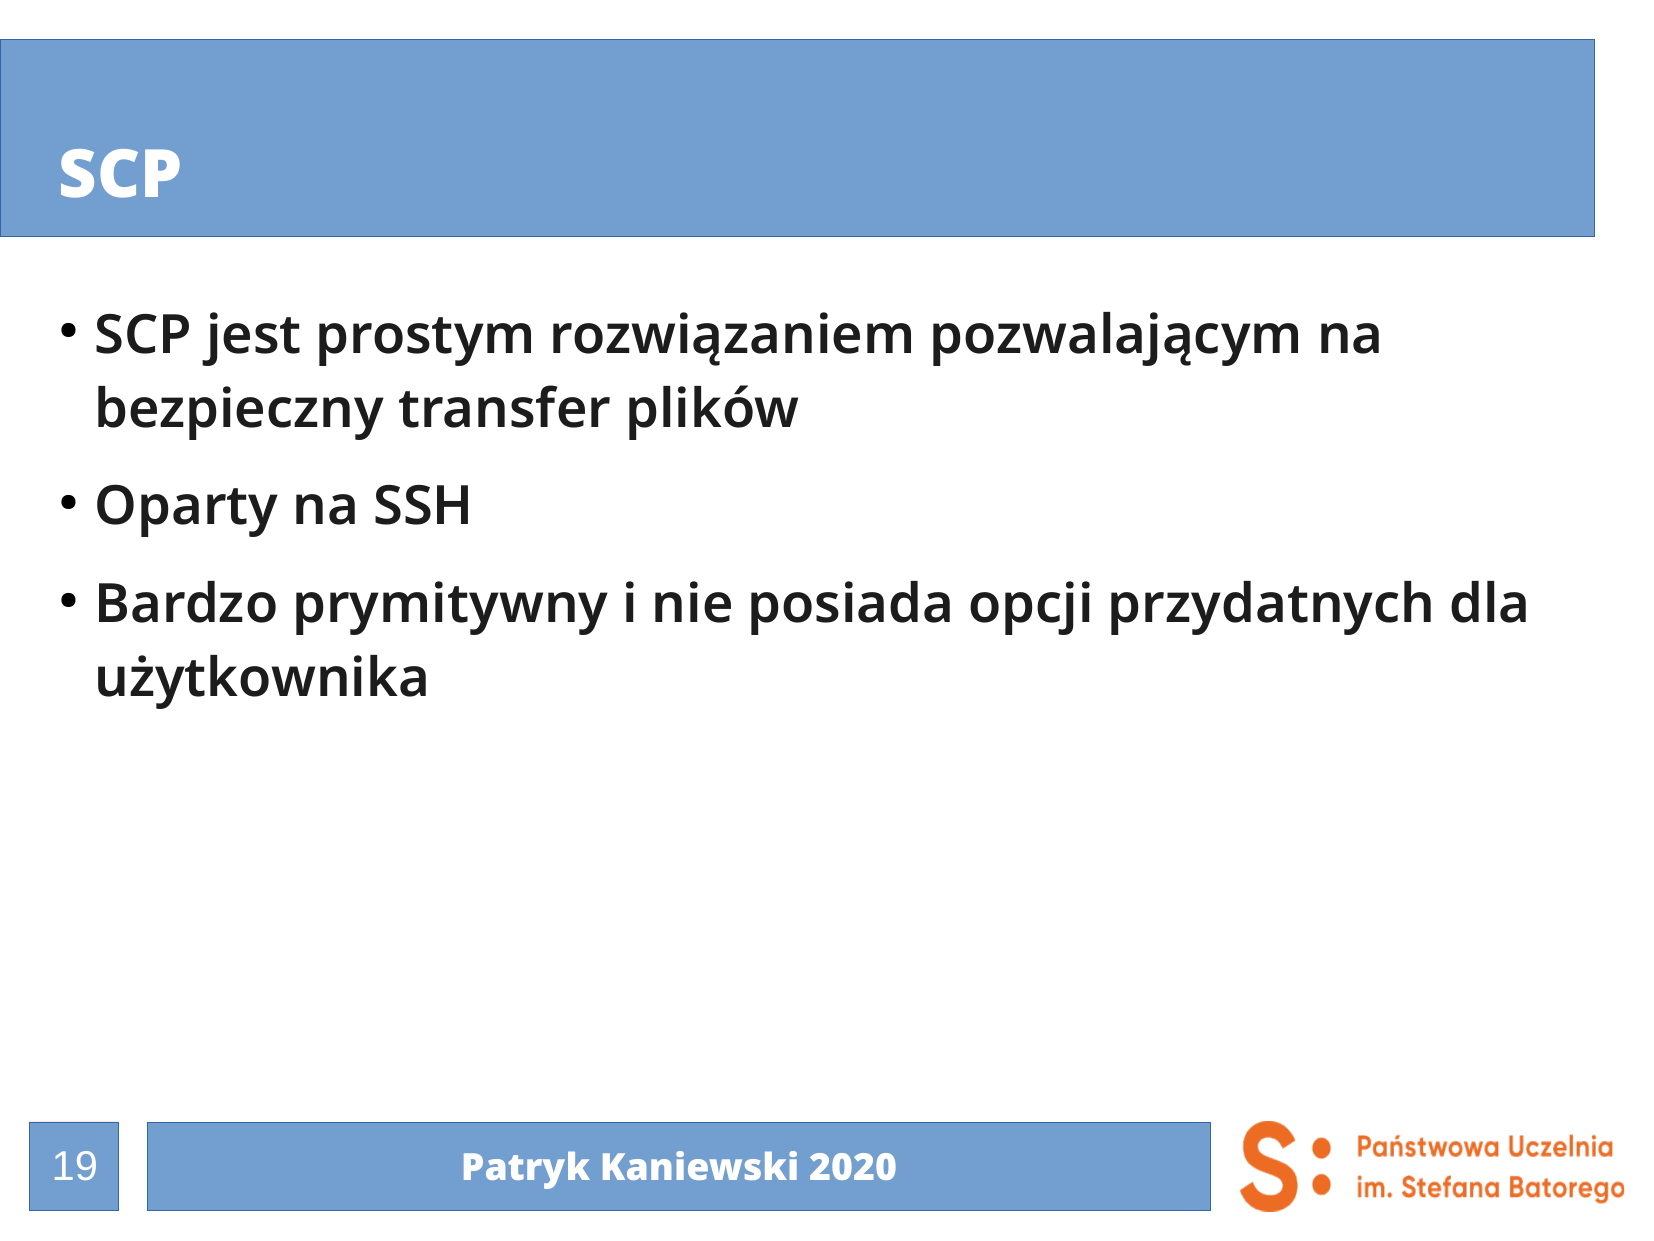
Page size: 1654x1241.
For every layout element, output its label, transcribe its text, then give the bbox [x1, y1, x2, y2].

title SCP [59, 59, 1595, 217]
picture [1240, 1121, 1625, 1212]
list SCP jest prostym rozwiązaniem pozwalającym na bezpieczny transfer plików Oparty na SSH Bardzo prymitywny i nie posiada opcji przydatnych dla użytkownika [59, 295, 1565, 1015]
